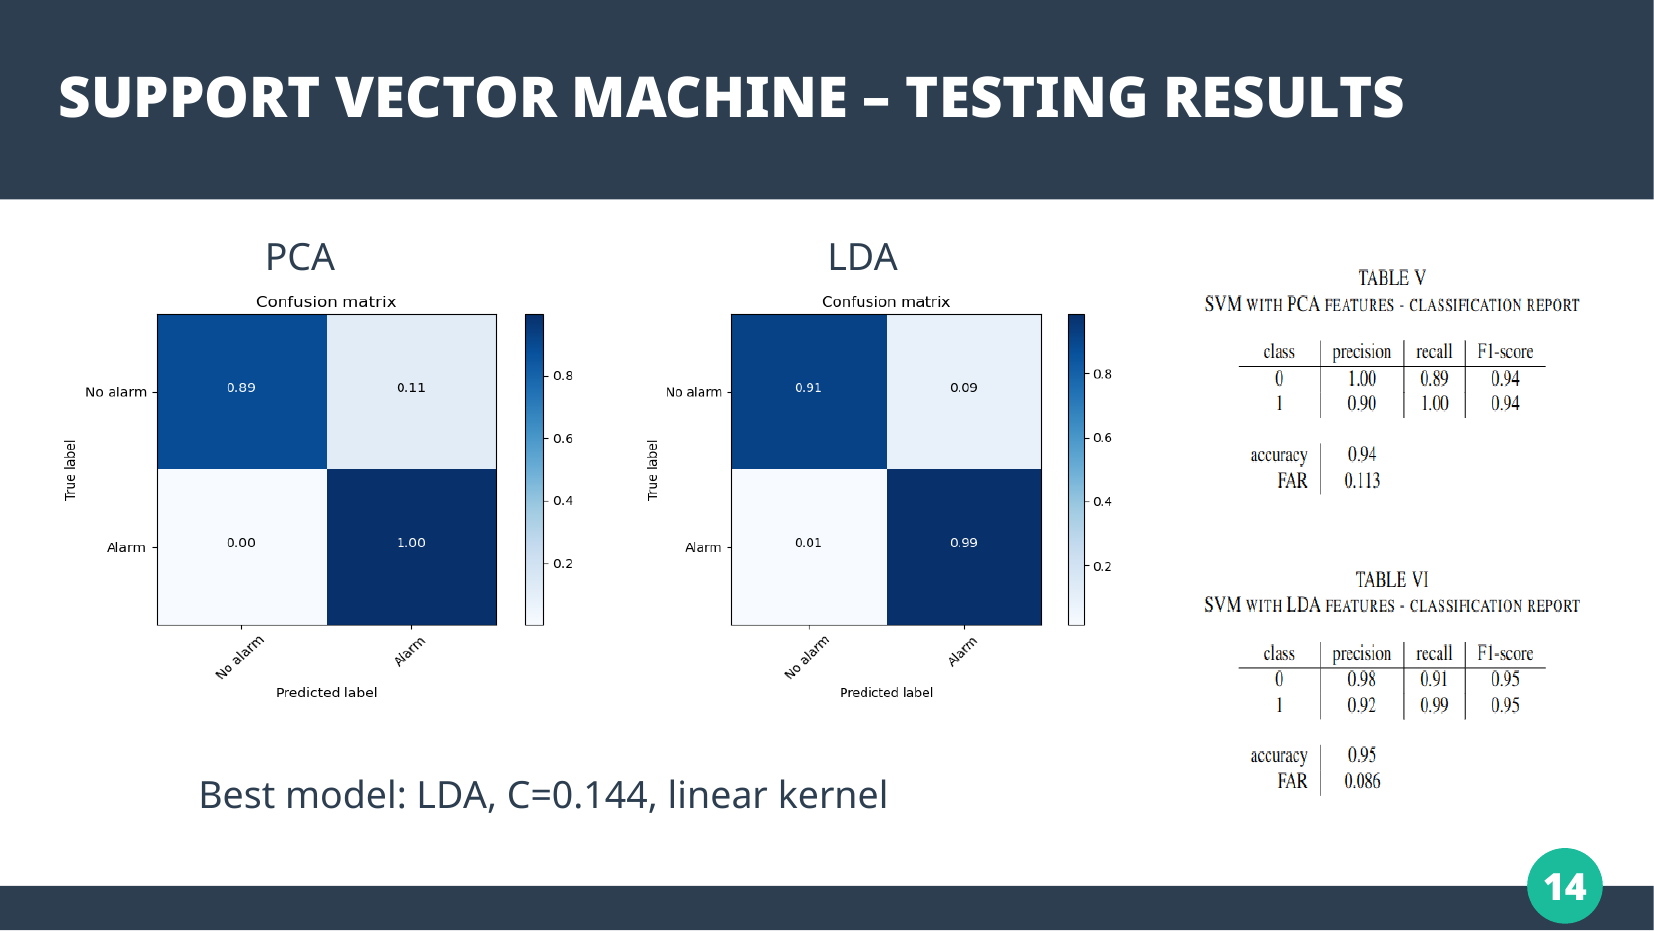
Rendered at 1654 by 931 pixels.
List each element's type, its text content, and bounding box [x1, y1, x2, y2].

text_box Best model: LDA, C=0.144, linear kernel [150, 762, 938, 826]
text_box PCA [112, 225, 488, 288]
title SUPPORT VECTOR MACHINE – TESTING RESULTS [59, 37, 1595, 155]
text_box LDA [675, 225, 1051, 288]
picture [0, 262, 1625, 833]
